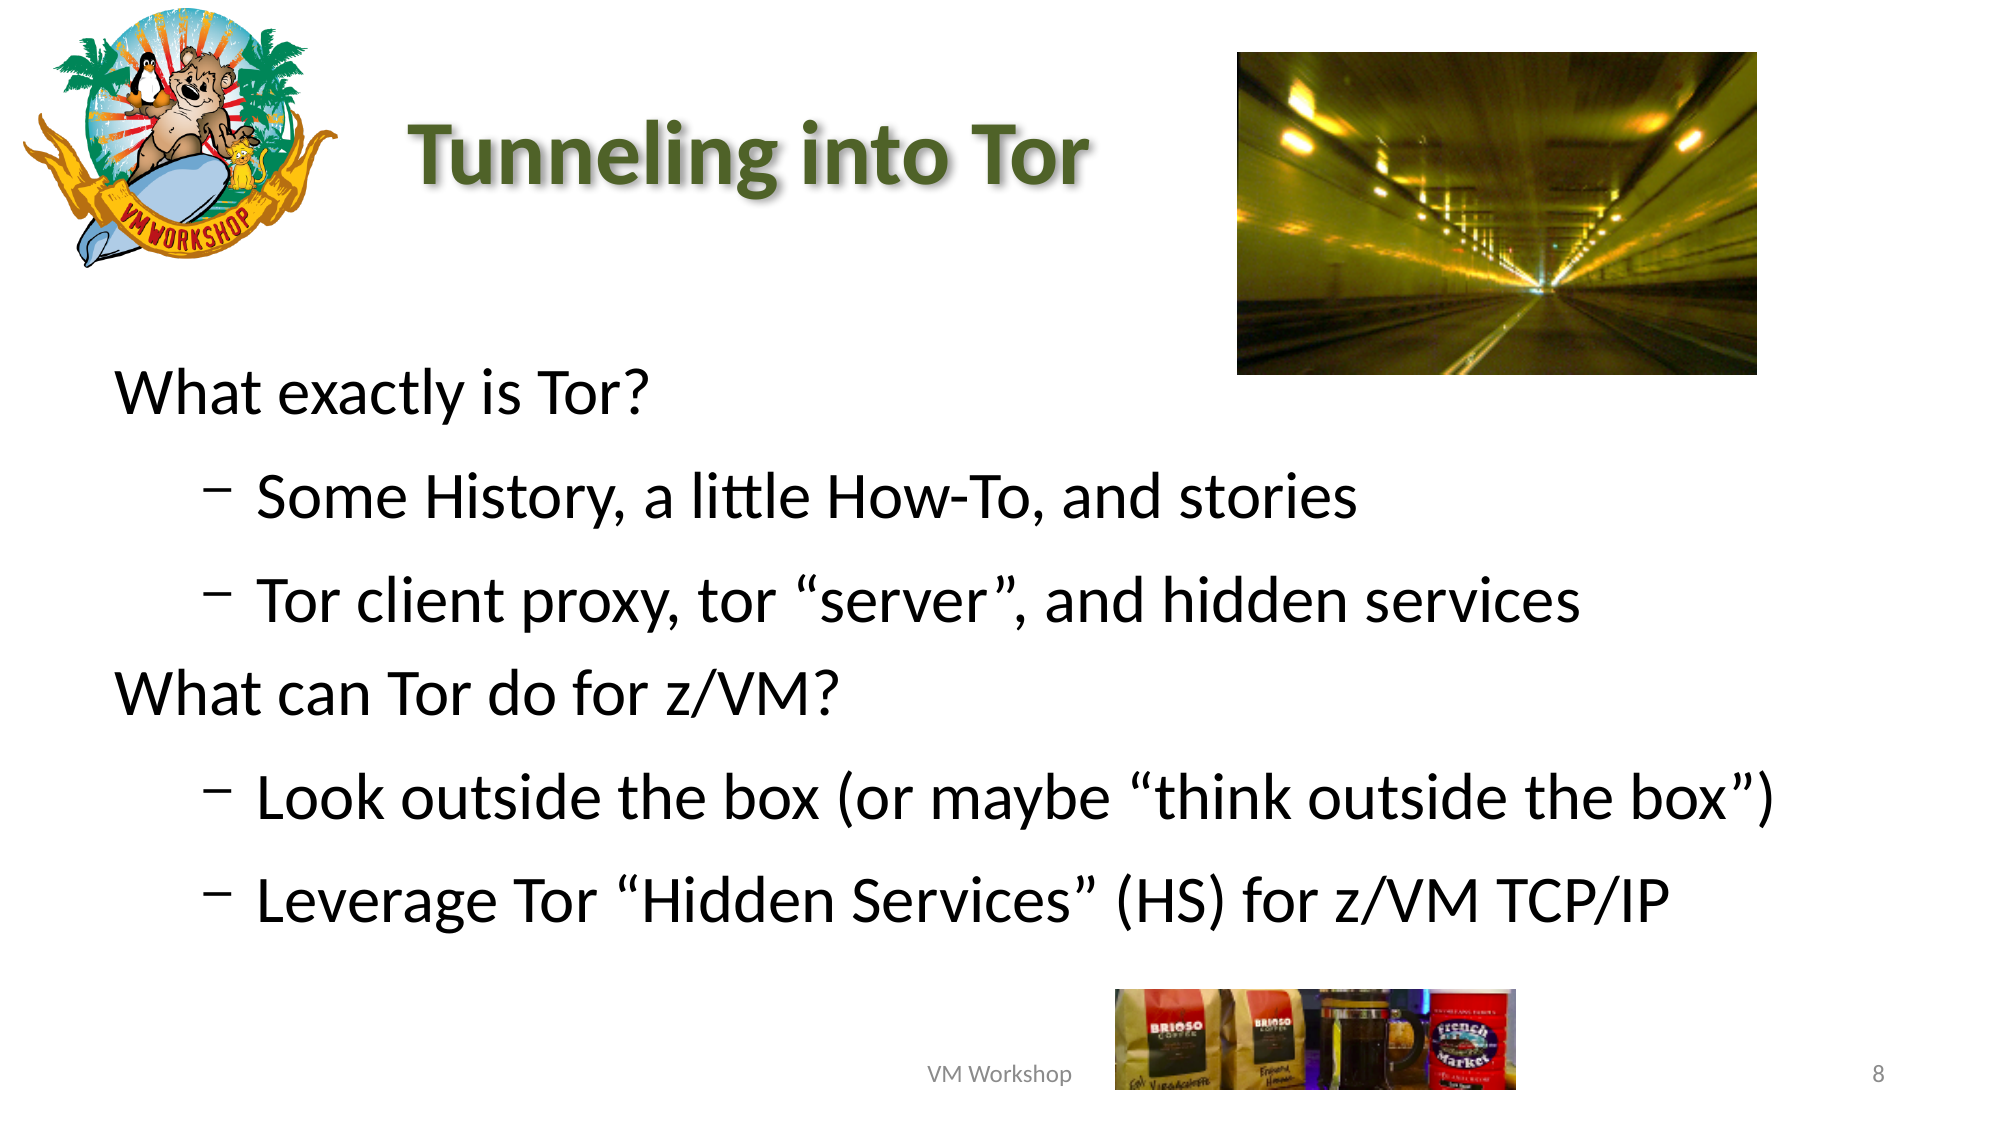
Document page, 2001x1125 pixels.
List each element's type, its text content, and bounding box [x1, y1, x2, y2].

picture [23, 8, 338, 269]
list What exactly is Tor? Some History, a little How-To, and stories Tor client proxy, tor “server”, and hidden services What can Tor do for z/VM? Look outside the box (or maybe “think outside the box”) Leverage Tor “Hidden Services” (HS) for z/VM TCP/IP [100, 260, 1900, 1004]
picture [1237, 242, 1757, 376]
title Tunneling into Tor [392, 53, 1922, 242]
picture [1115, 1004, 1516, 1090]
